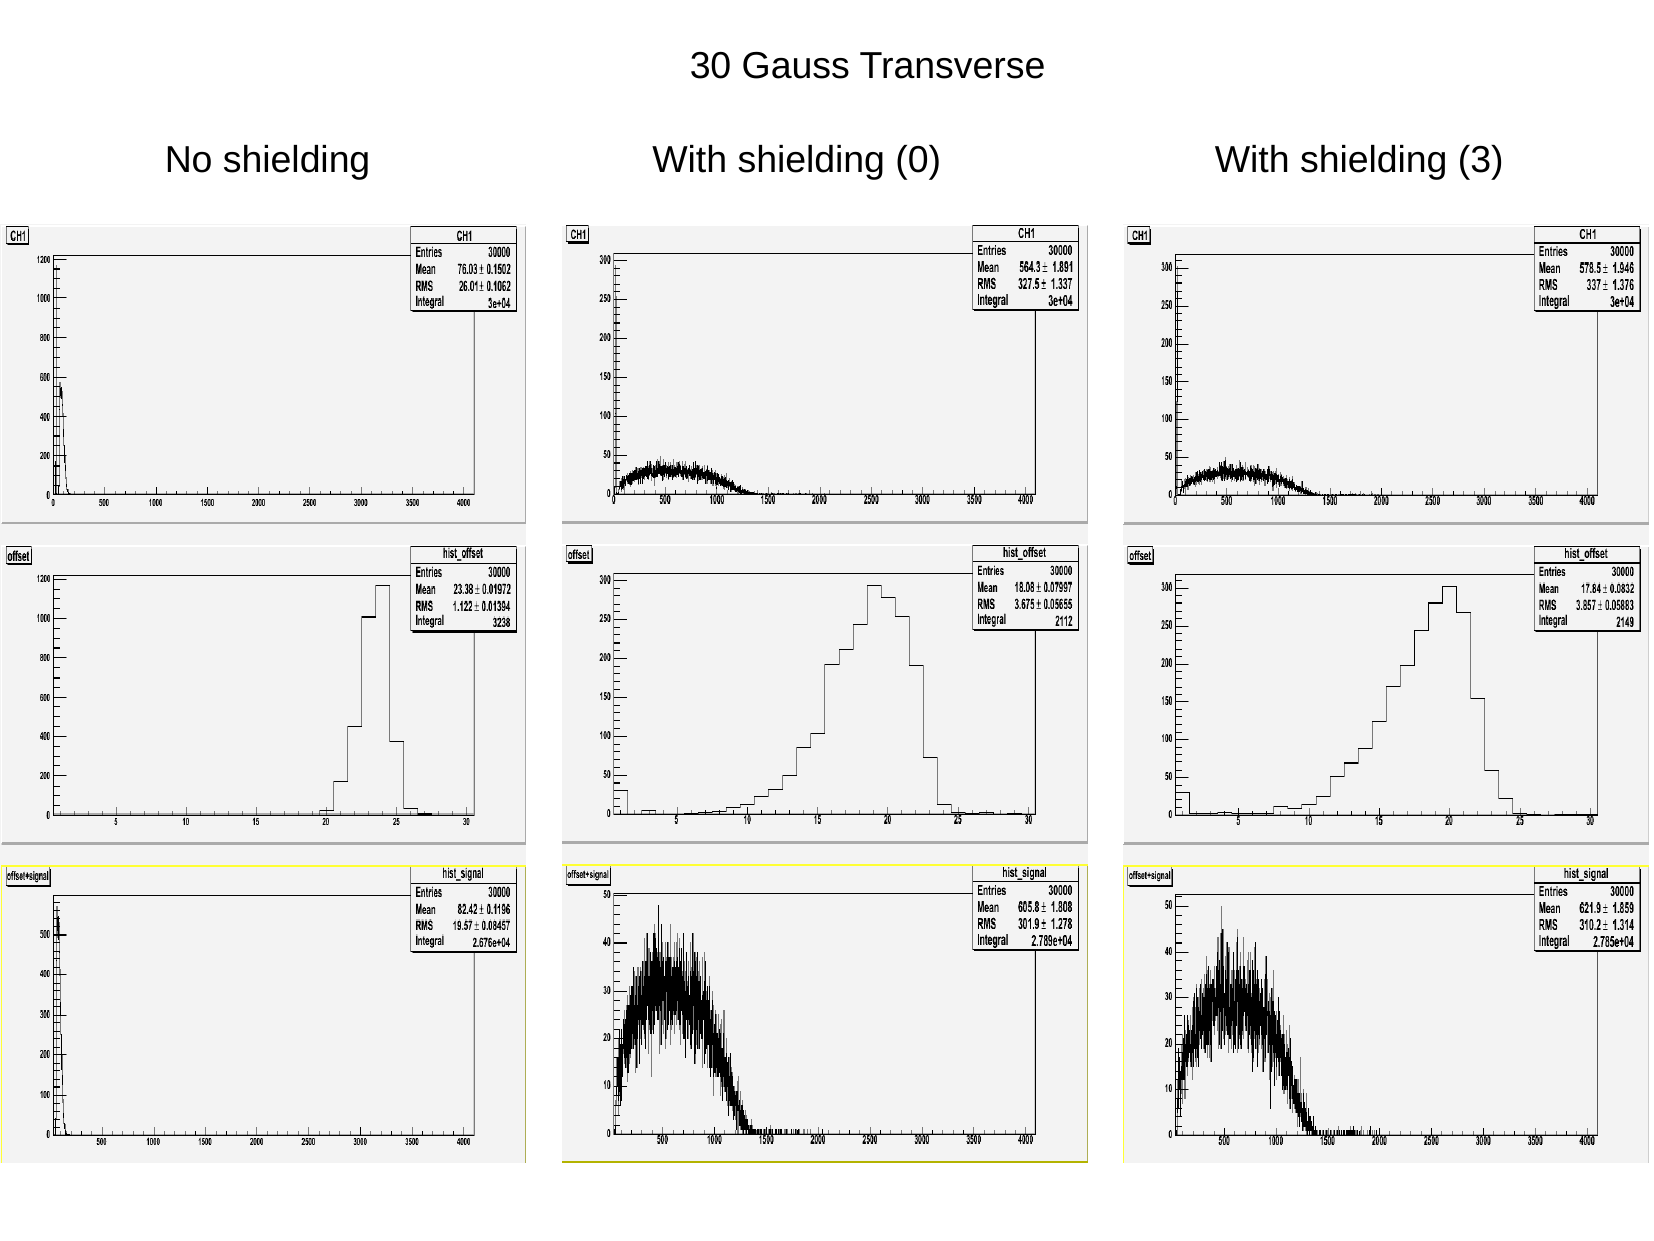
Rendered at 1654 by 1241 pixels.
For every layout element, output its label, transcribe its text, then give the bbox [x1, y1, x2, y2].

text_box No shielding [150, 130, 488, 188]
picture [1123, 224, 1649, 1163]
picture [562, 224, 1088, 1163]
text_box With shielding (3) [1200, 130, 1538, 188]
text_box With shielding (0) [637, 130, 976, 188]
text_box 30 Gauss Transverse [675, 37, 1126, 95]
picture [0, 224, 526, 1163]
